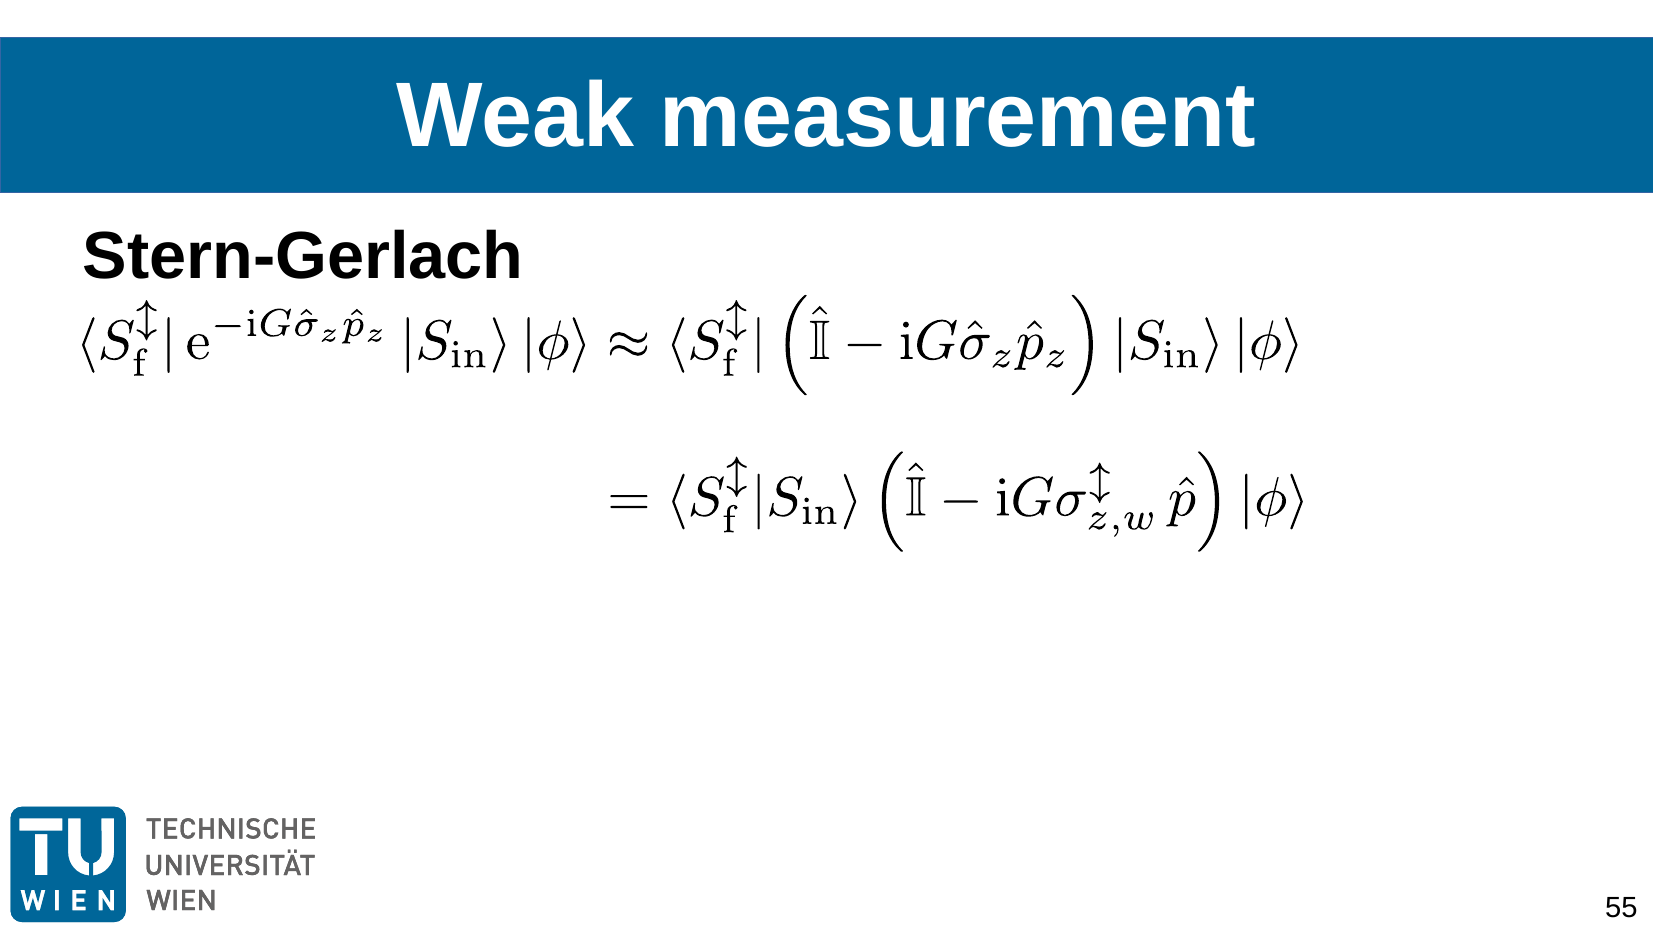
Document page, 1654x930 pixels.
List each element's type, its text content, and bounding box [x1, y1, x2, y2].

picture [600, 443, 1320, 564]
title Weak measurement [0, 37, 1653, 193]
picture [75, 290, 1515, 405]
list Stern-Gerlach [82, 217, 1571, 301]
